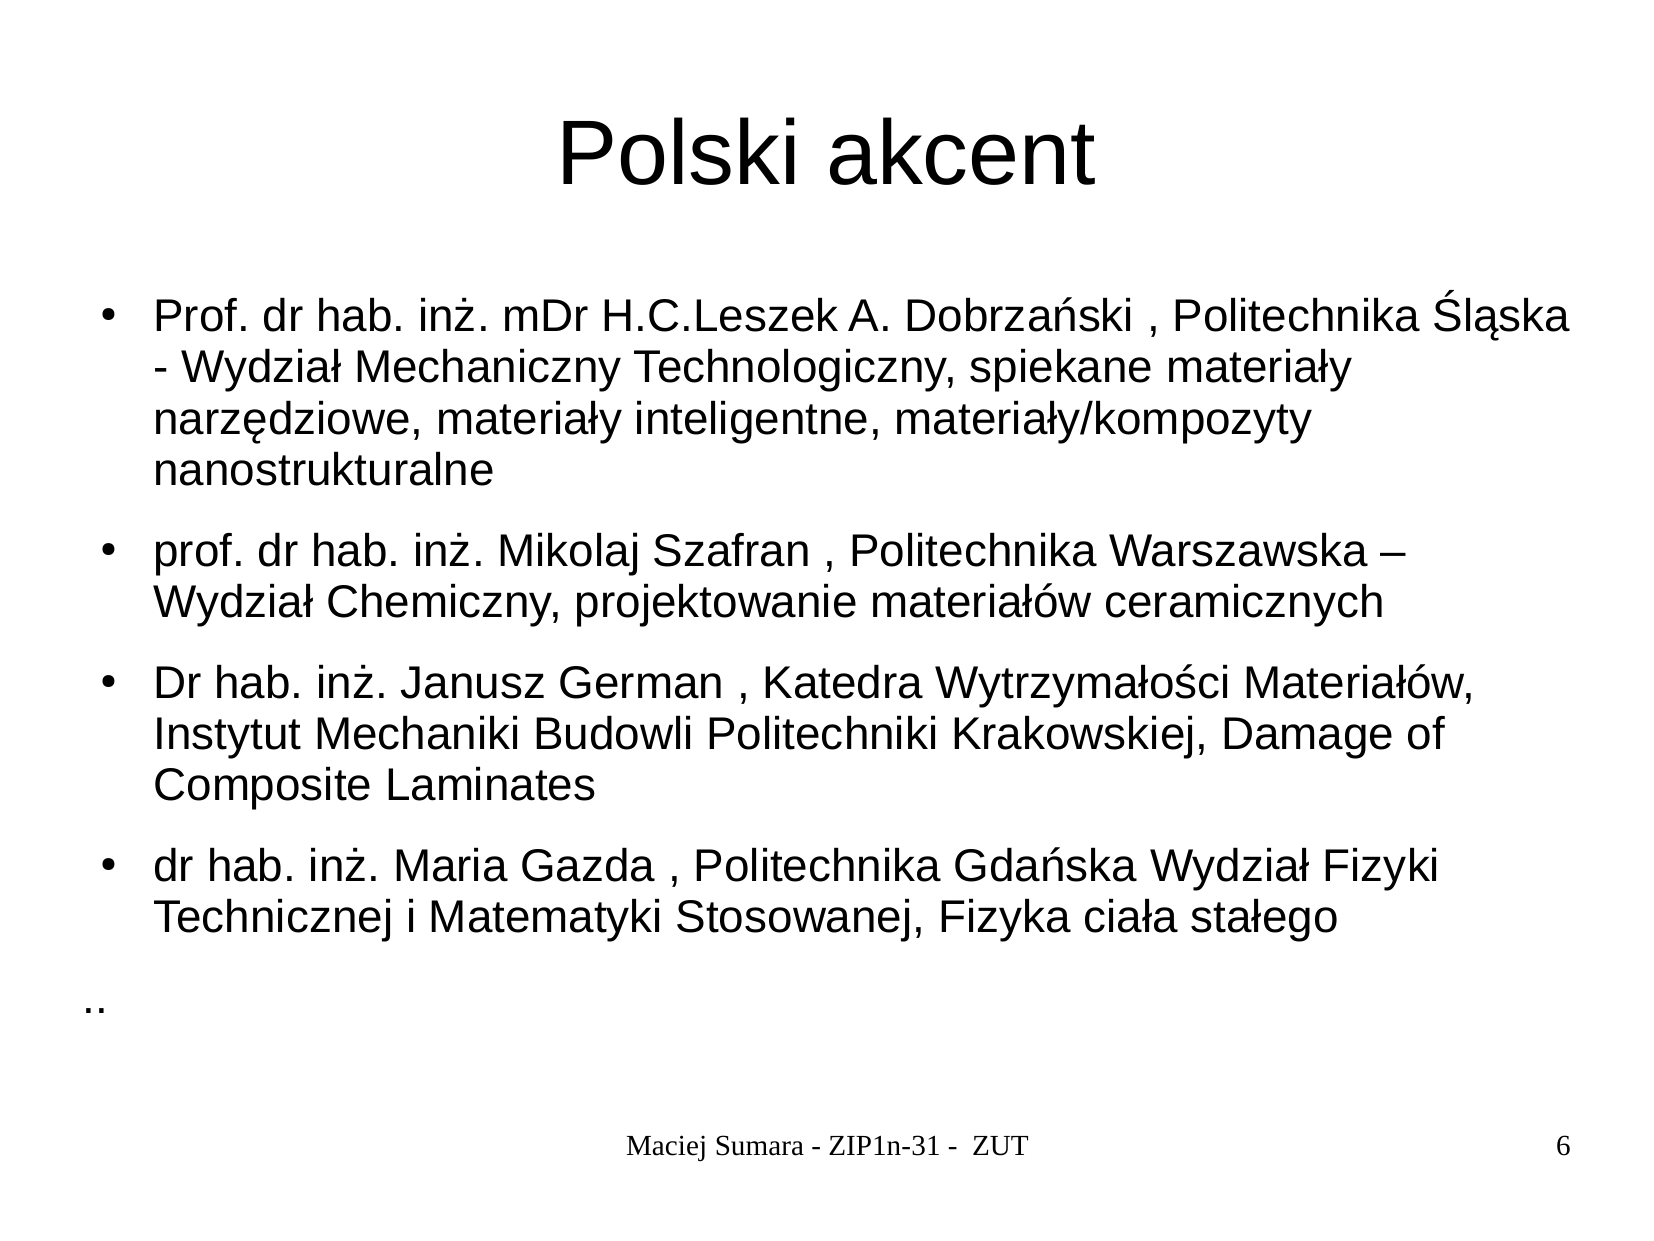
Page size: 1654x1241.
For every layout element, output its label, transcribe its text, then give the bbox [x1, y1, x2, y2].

title Polski akcent [82, 56, 1571, 250]
list Prof. dr hab. inż. mDr H.C.Leszek A. Dobrzański , Politechnika Śląska - Wydział Mechaniczny Technologiczny, spiekane materiały narzędziowe, materiały inteligentne, materiały/kompozyty nanostrukturalne prof. dr hab. inż. Mikolaj Szafran , Politechnika Warszawska – Wydział Chemiczny, projektowanie materiałów ceramicznych Dr hab. inż. Janusz German , Katedra Wytrzymałości Materiałów, Instytut Mechaniki Budowli Politechniki Krakowskiej, Damage of Composite Laminates dr hab. inż. Maria Gazda , Politechnika Gdańska Wydział Fizyki Technicznej i Matematyki Stosowanej, Fizyka ciała stałego .. [82, 290, 1571, 1094]
